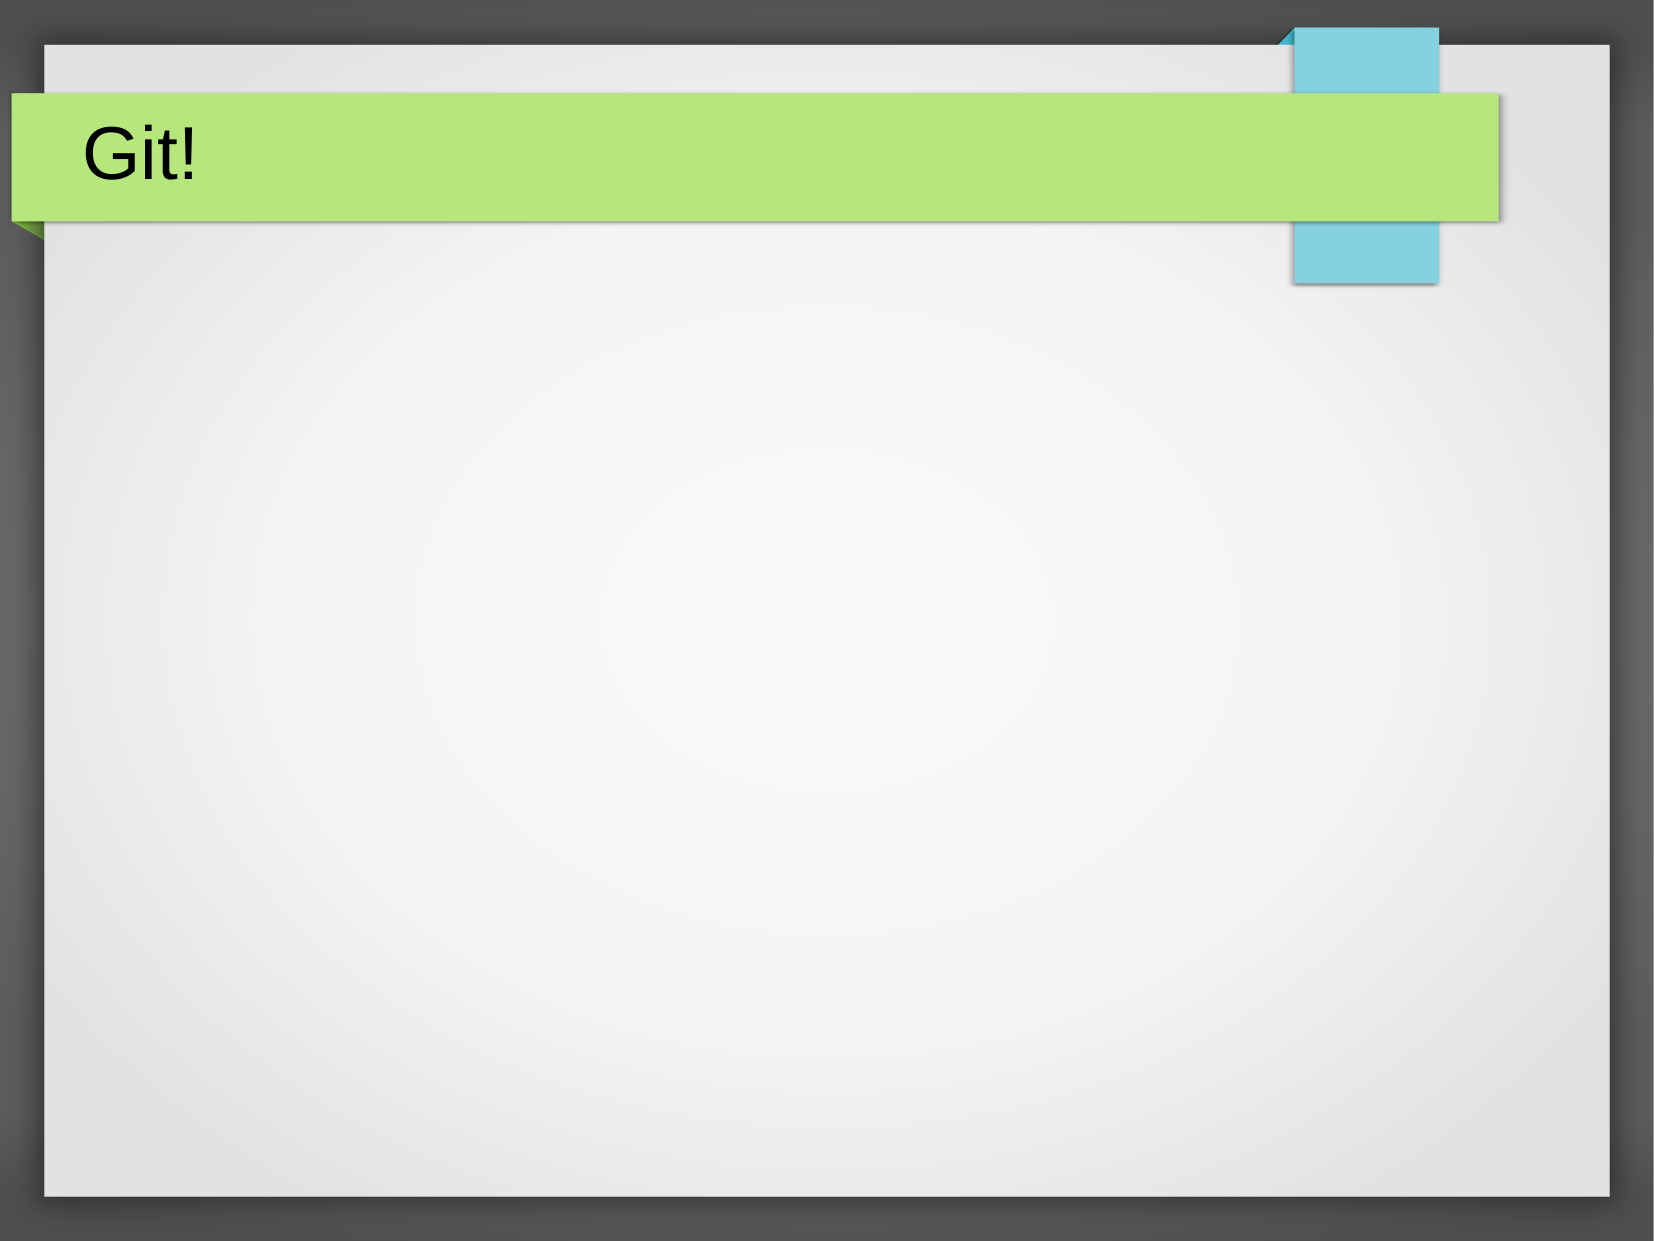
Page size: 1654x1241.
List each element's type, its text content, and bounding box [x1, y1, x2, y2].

picture [0, 0, 1654, 1241]
title Git! [82, 94, 1264, 213]
